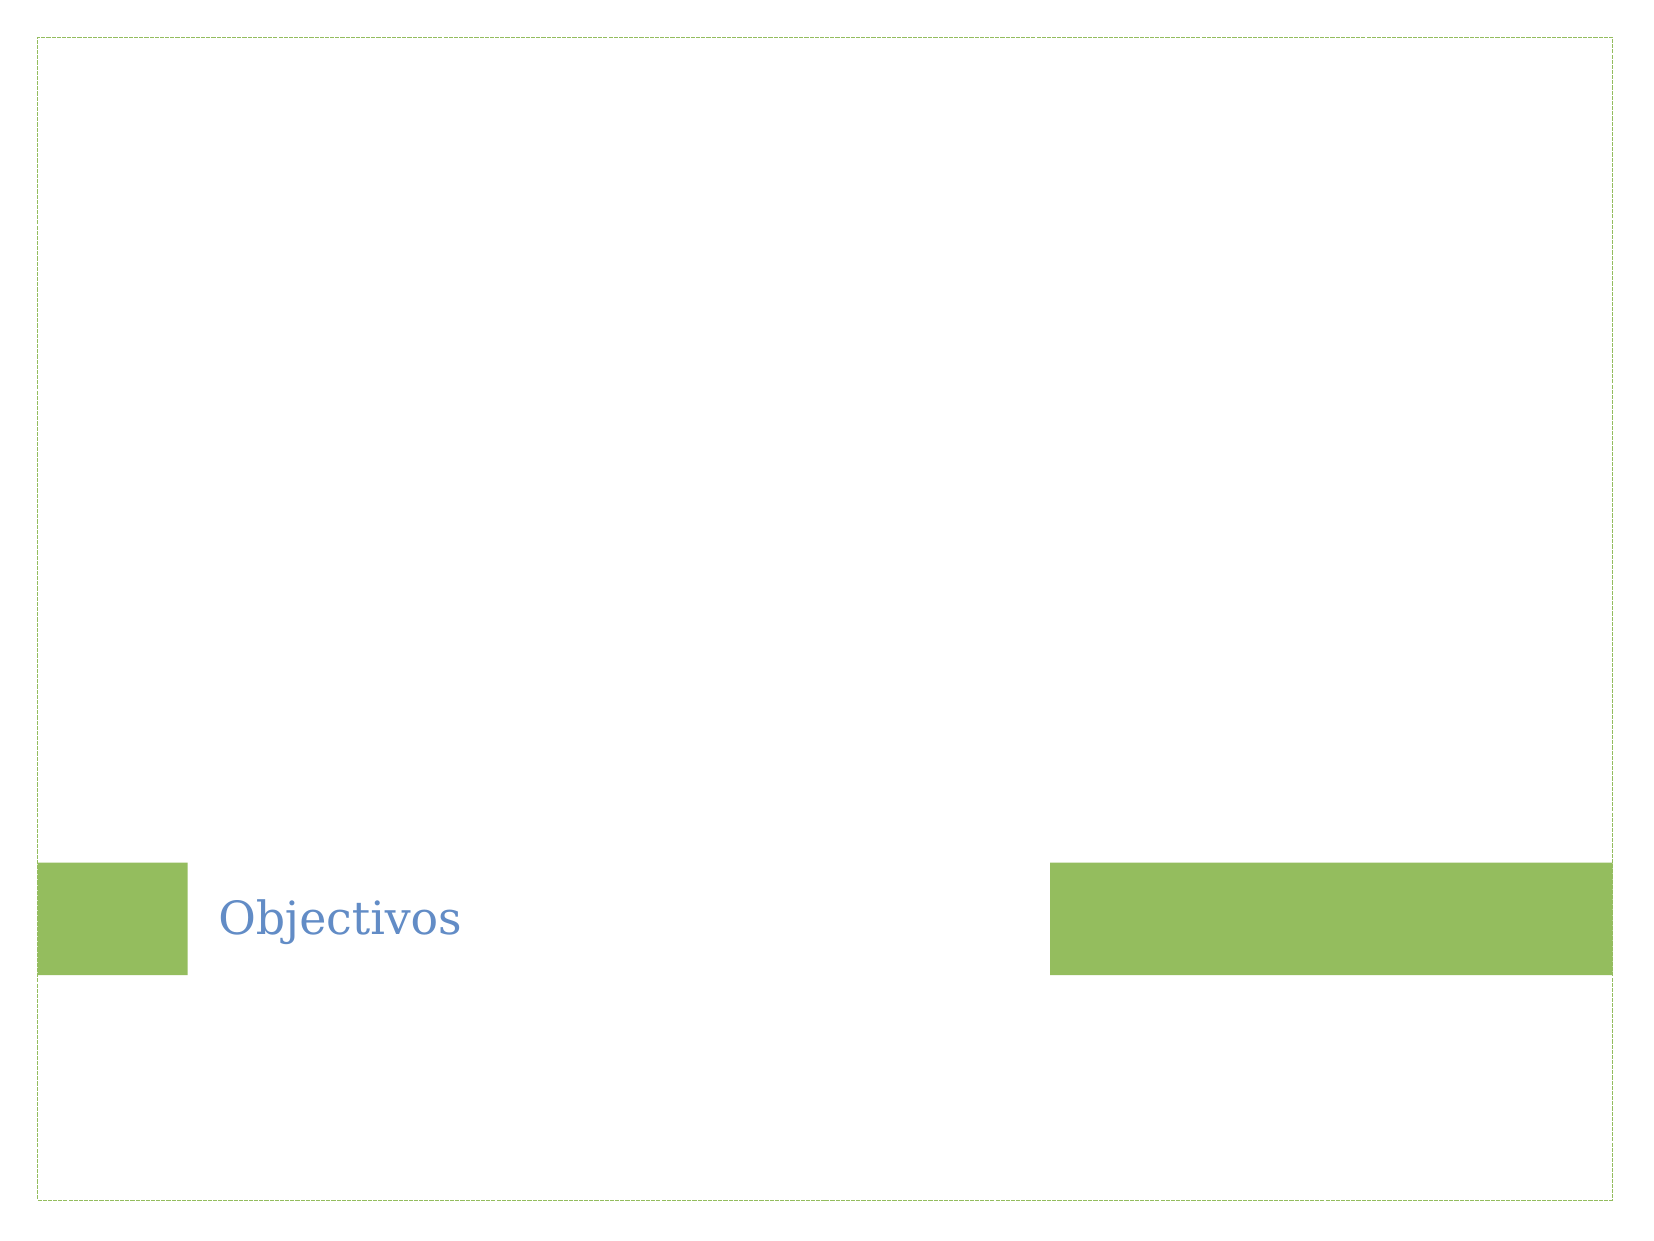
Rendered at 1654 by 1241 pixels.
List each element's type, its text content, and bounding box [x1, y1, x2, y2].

text_box [1050, 862, 1613, 976]
text_box [37, 862, 188, 976]
text_box Objectivos [203, 884, 478, 953]
